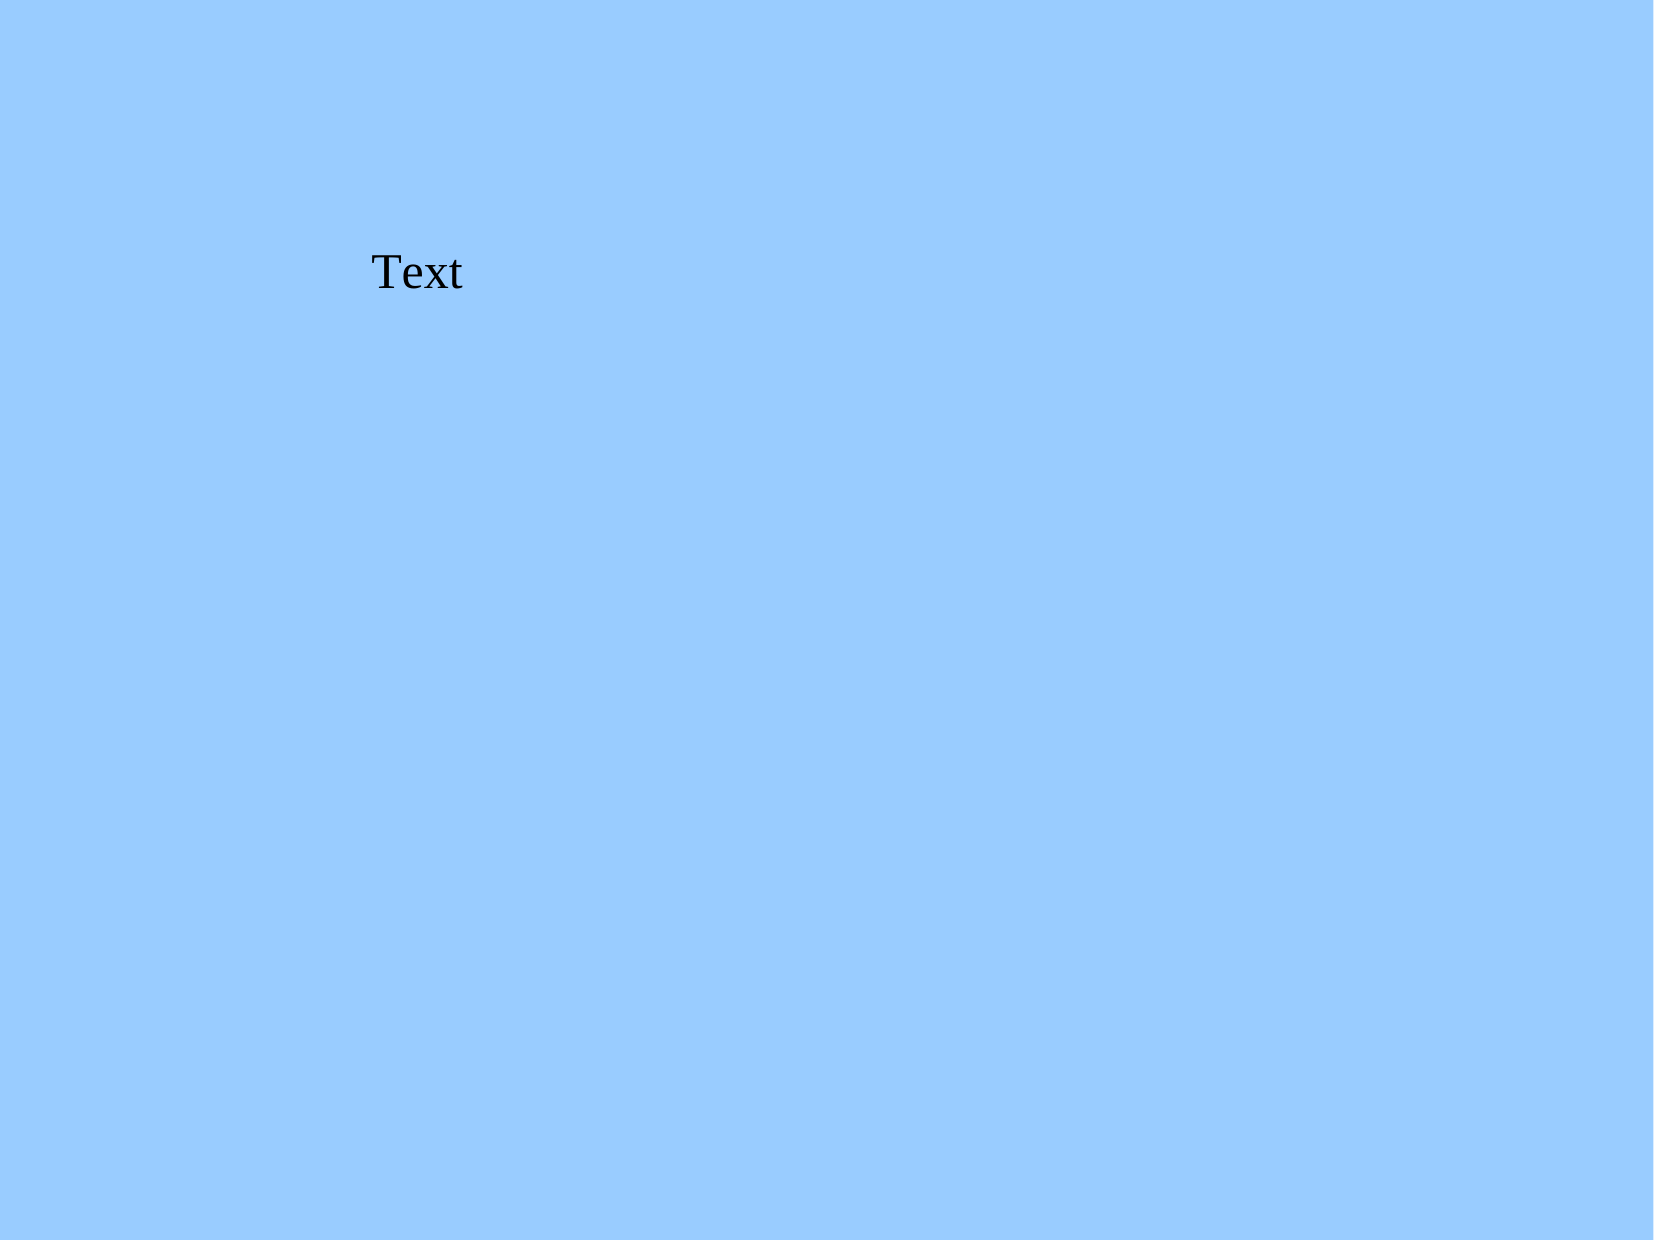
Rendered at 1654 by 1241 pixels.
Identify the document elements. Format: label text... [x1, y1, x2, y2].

text_box Text [371, 244, 545, 300]
